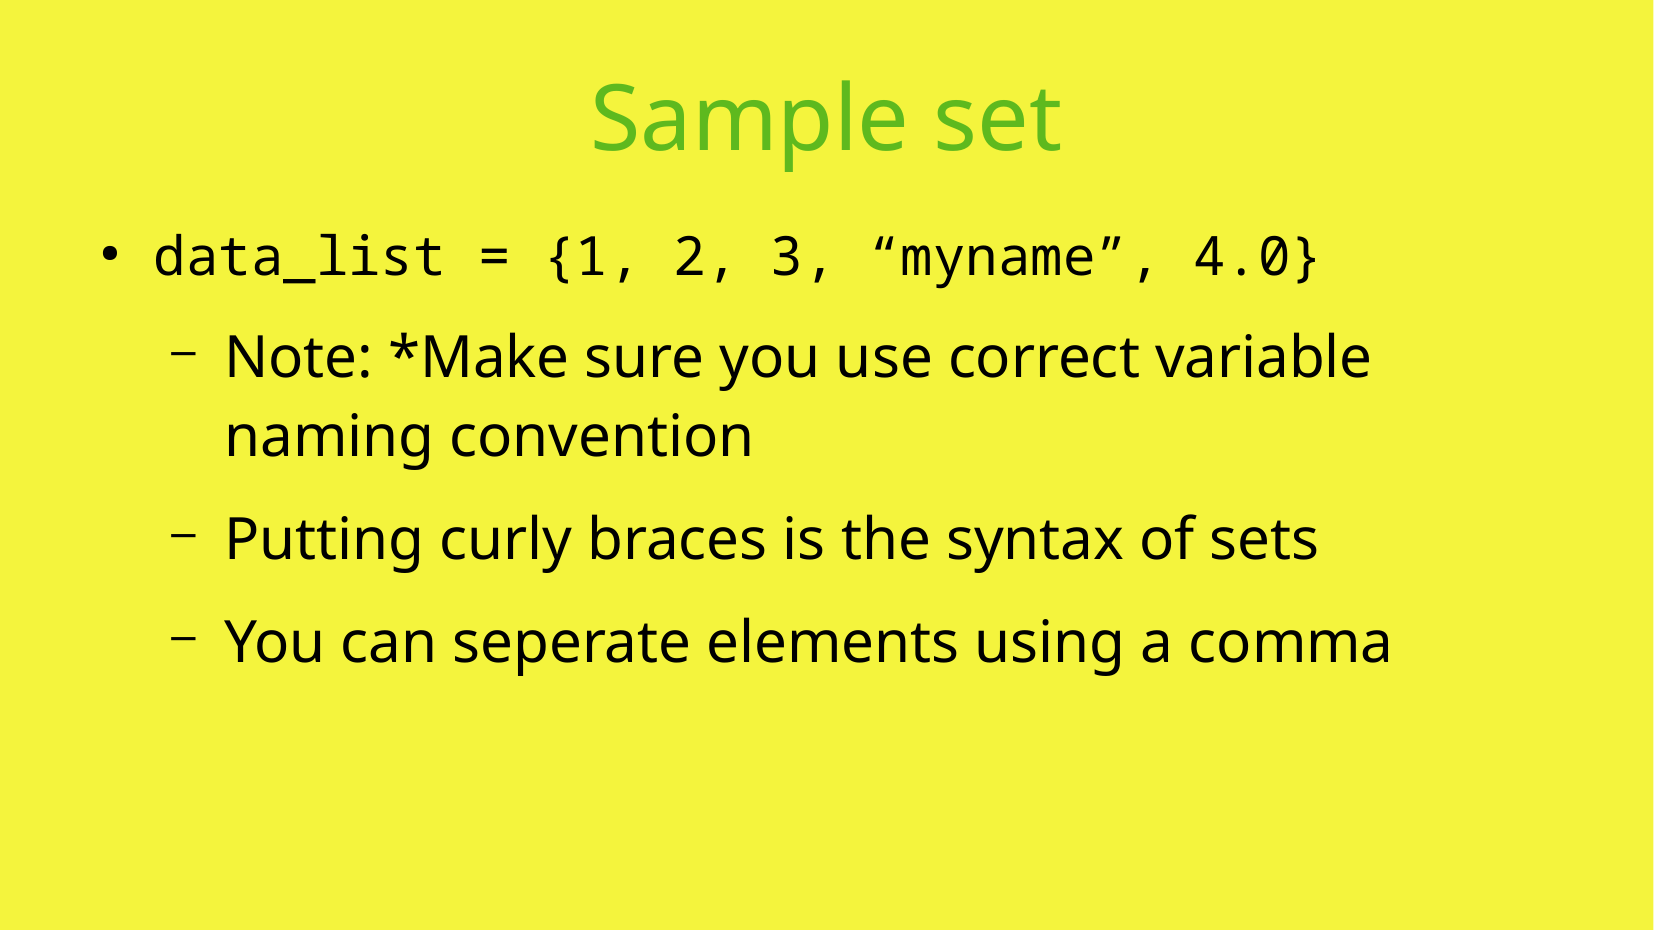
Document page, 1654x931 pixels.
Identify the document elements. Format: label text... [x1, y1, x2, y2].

list data_list = {1, 2, 3, “myname”, 4.0} Note: *Make sure you use correct variable naming convention Putting curly braces is the syntax of sets You can seperate elements using a comma [82, 217, 1571, 758]
title Sample set [82, 37, 1571, 193]
